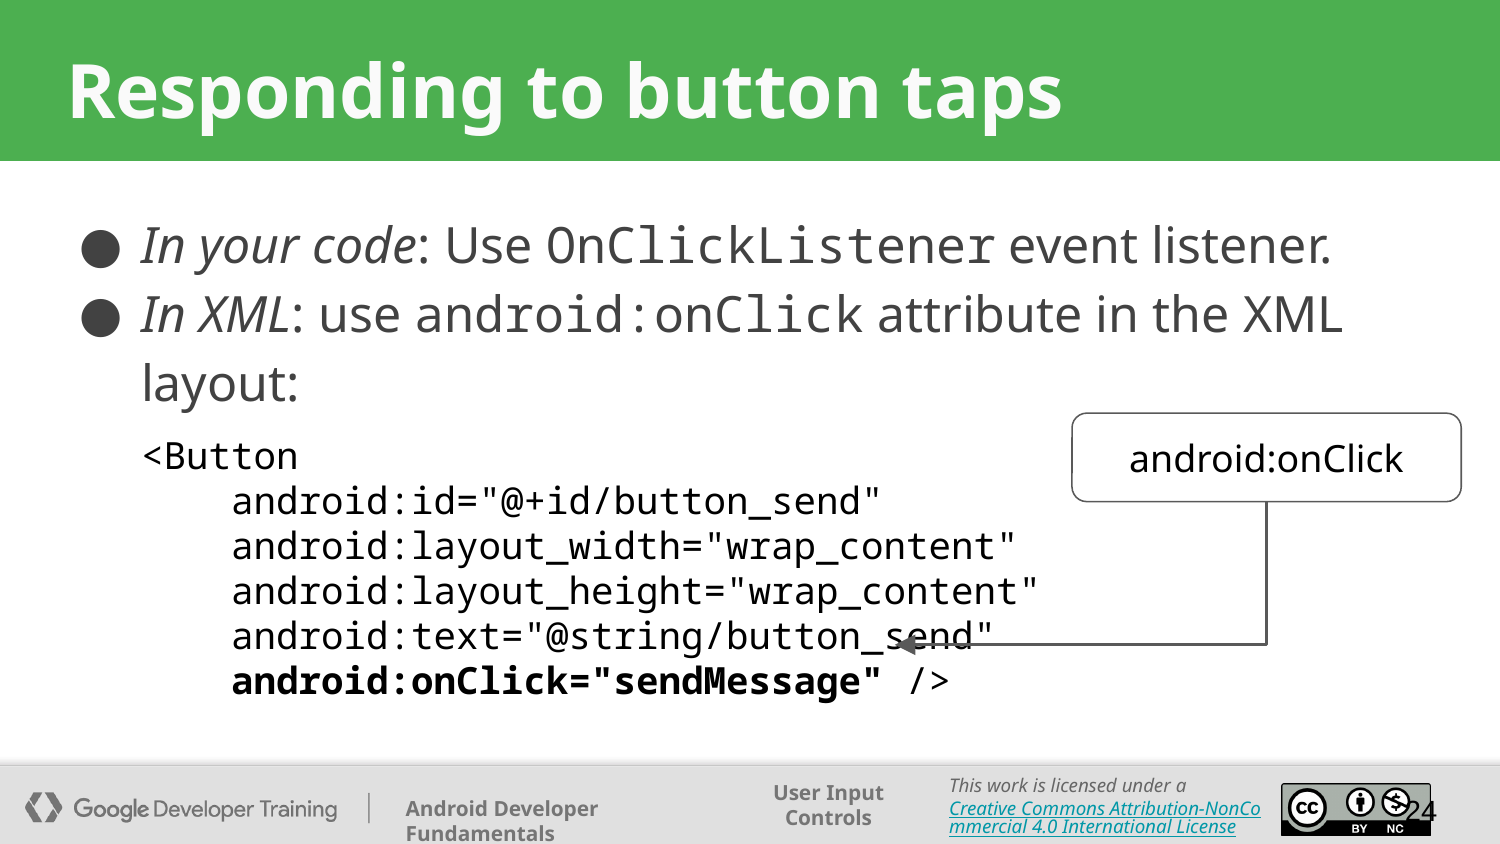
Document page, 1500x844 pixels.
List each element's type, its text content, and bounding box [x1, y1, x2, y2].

list In your code: Use OnClickListener event listener. In XML: use android:onClick attribute in the XML layout: <Button android:id="@+id/button_send" android:layout_width="wrap_content" android:layout_height="wrap_content" android:text="@string/button_send" android:onClick="sendMessage" /> [51, 189, 1480, 740]
title Responding to button taps [51, 28, 1449, 122]
picture [0, 161, 1500, 844]
text_box android:onClick [1071, 413, 1462, 502]
slide_number <number> [1389, 777, 1480, 842]
